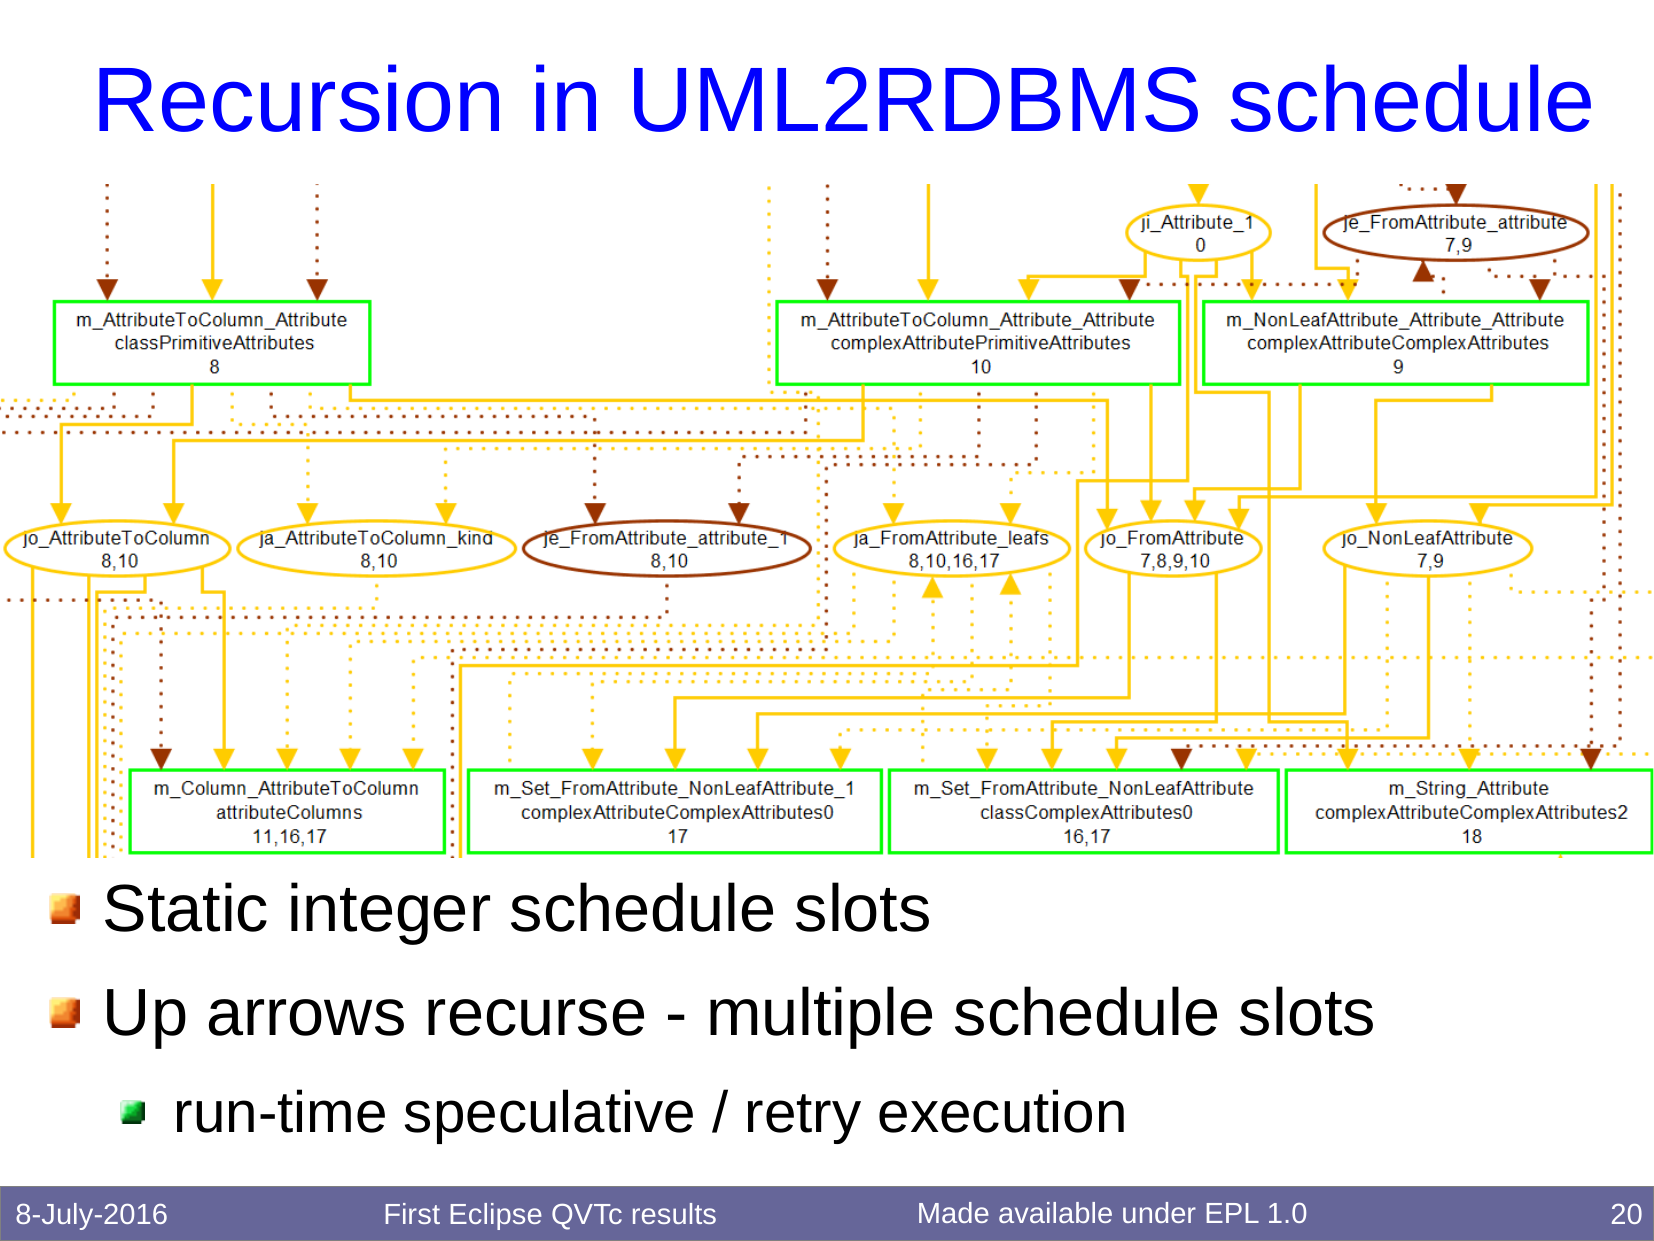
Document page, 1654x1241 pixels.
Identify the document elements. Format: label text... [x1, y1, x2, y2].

list Static integer schedule slots Up arrows recurse - multiple schedule slots run-time speculative / retry execution [31, 871, 1617, 1145]
picture [0, 184, 1654, 858]
title Recursion in UML2RDBMS schedule [0, 9, 1654, 184]
